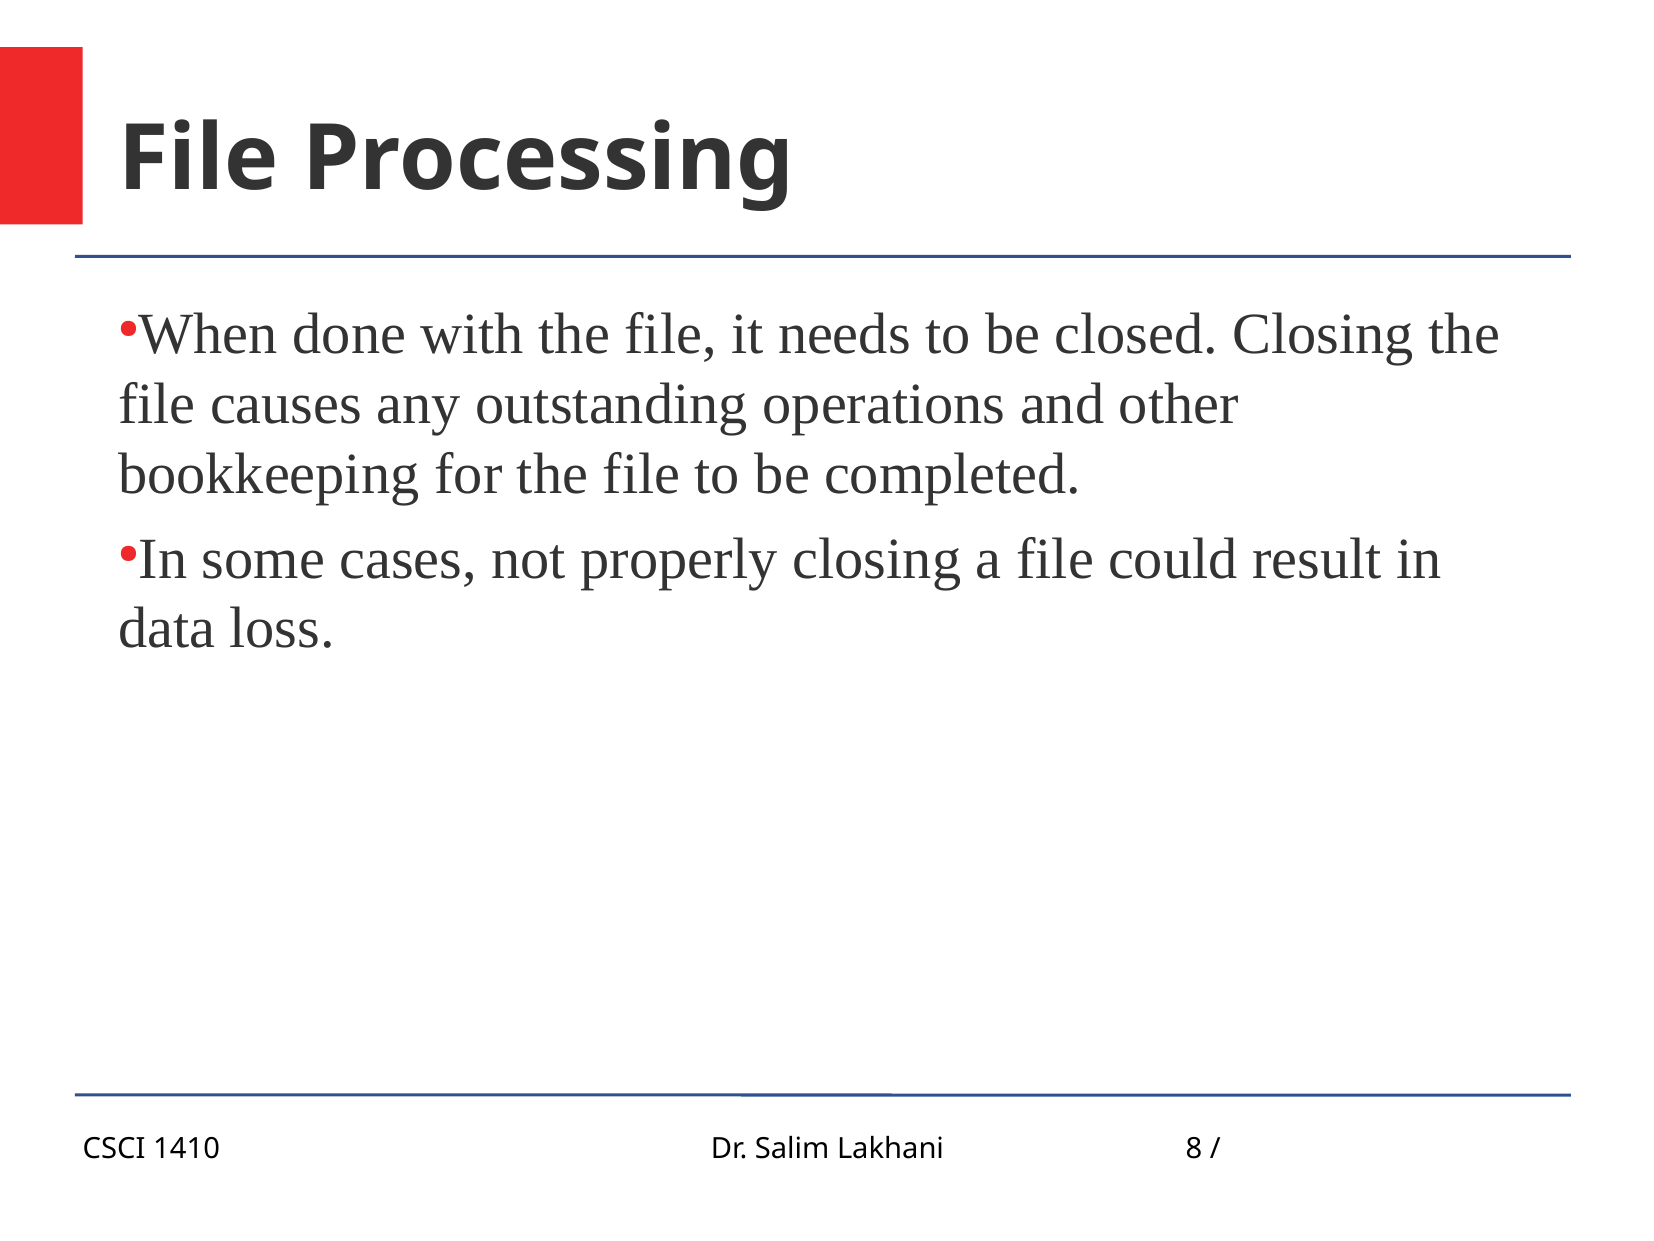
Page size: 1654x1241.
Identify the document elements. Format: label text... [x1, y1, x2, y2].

title File Processing [118, 49, 1571, 257]
text_box CSCI 1410 [82, 1129, 468, 1216]
text_box / [1185, 1129, 1571, 1216]
list When done with the file, it needs to be closed. Closing the file causes any outstanding operations and other bookkeeping for the file to be completed. In some cases, not properly closing a file could result in data loss. [118, 295, 1536, 1080]
text_box Dr. Salim Lakhani [565, 1129, 1090, 1216]
